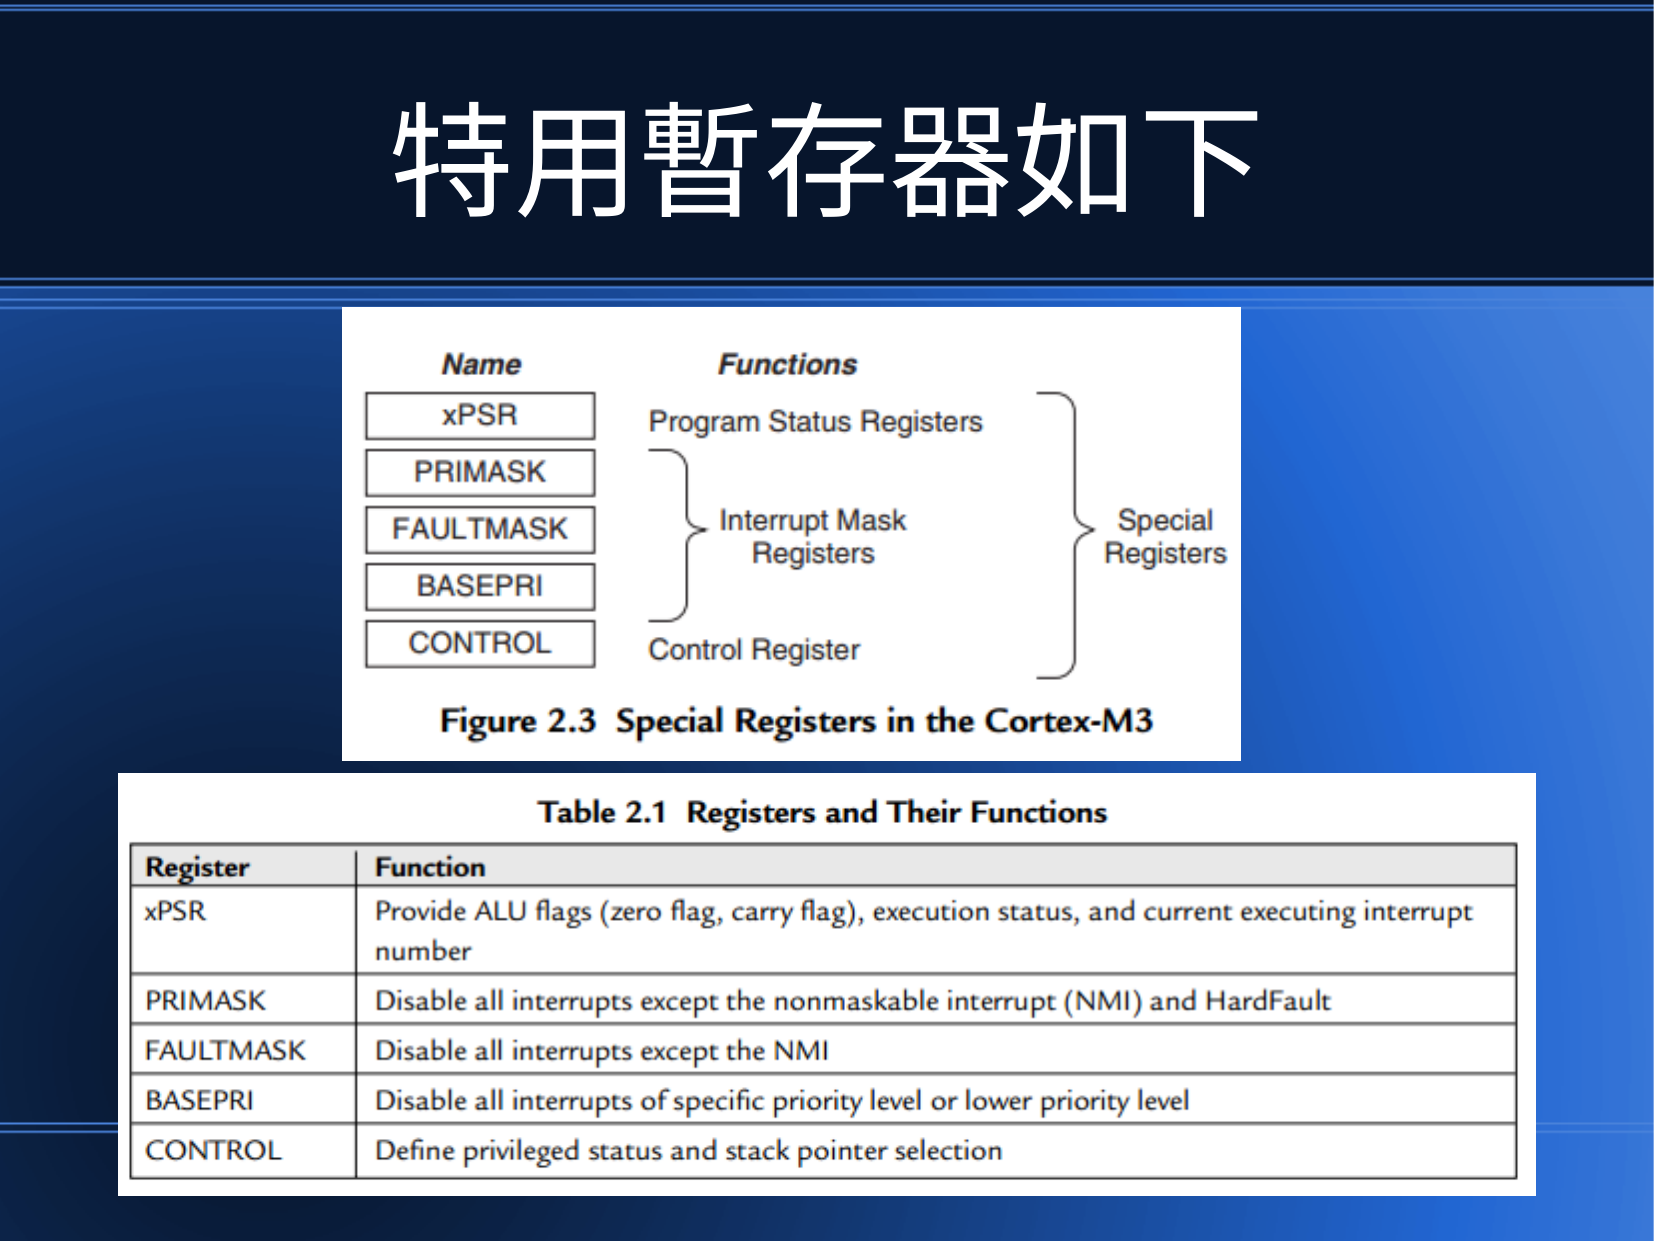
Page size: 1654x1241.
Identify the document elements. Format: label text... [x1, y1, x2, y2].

title 特用暫存器如下 [82, 49, 1571, 257]
picture [0, 0, 1654, 1241]
